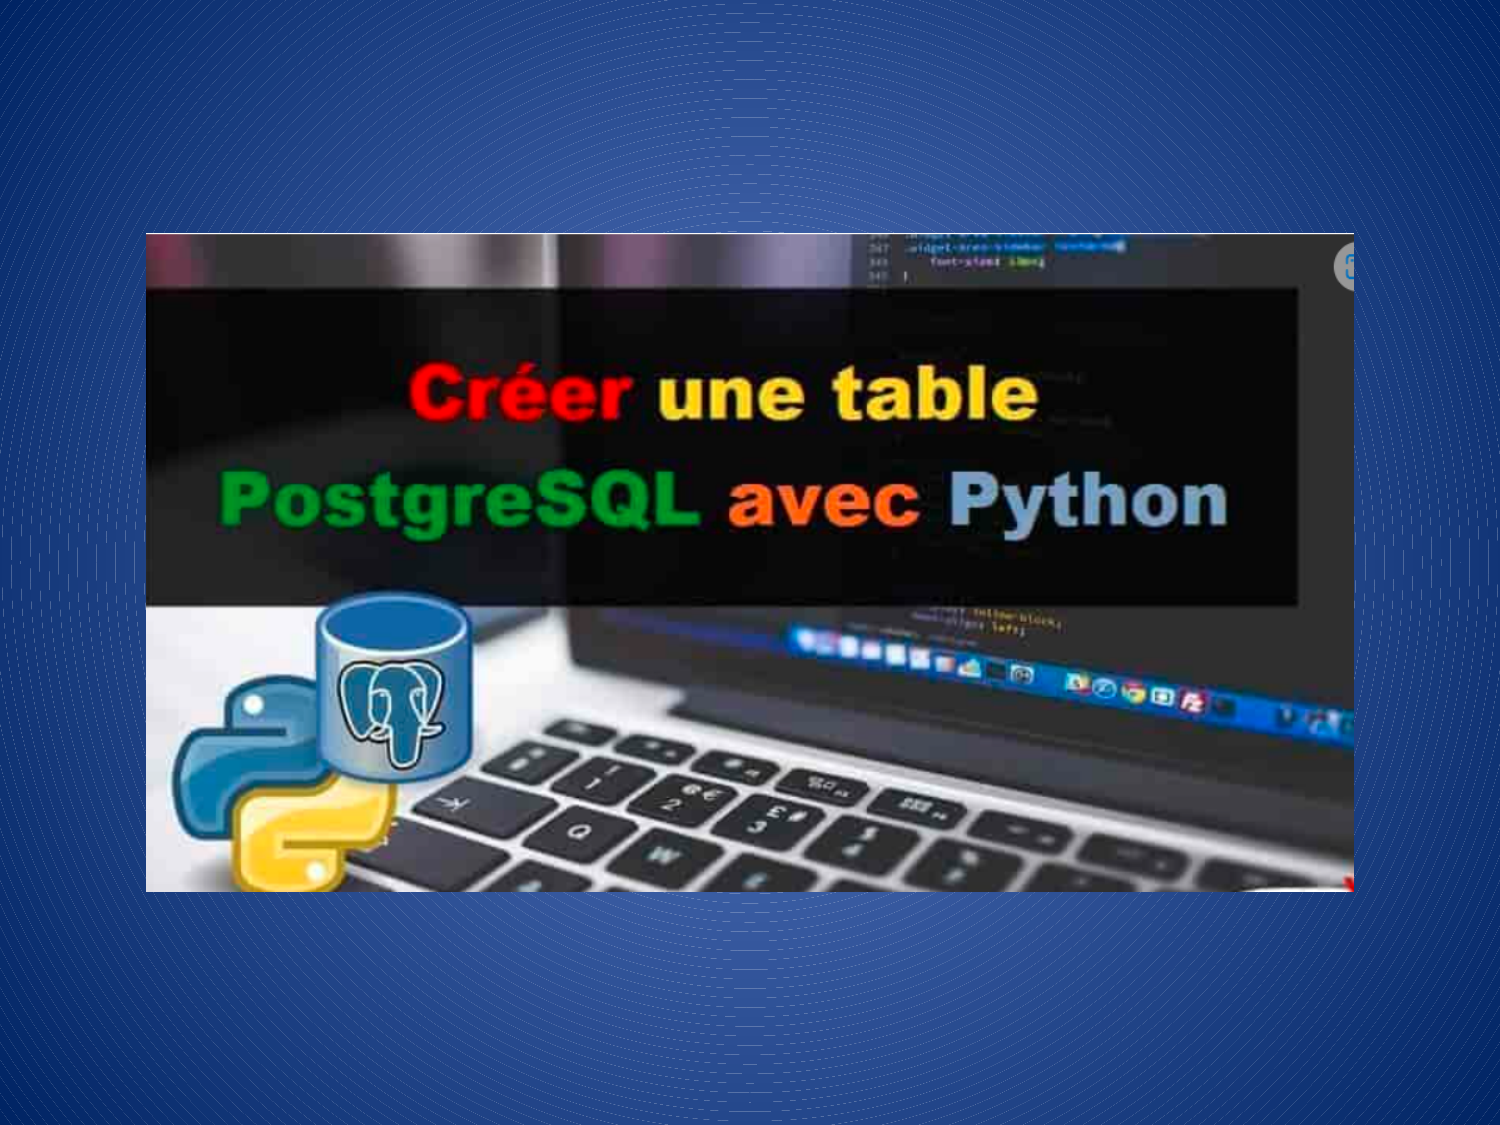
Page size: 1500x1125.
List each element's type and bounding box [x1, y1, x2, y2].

picture [146, 233, 1354, 892]
